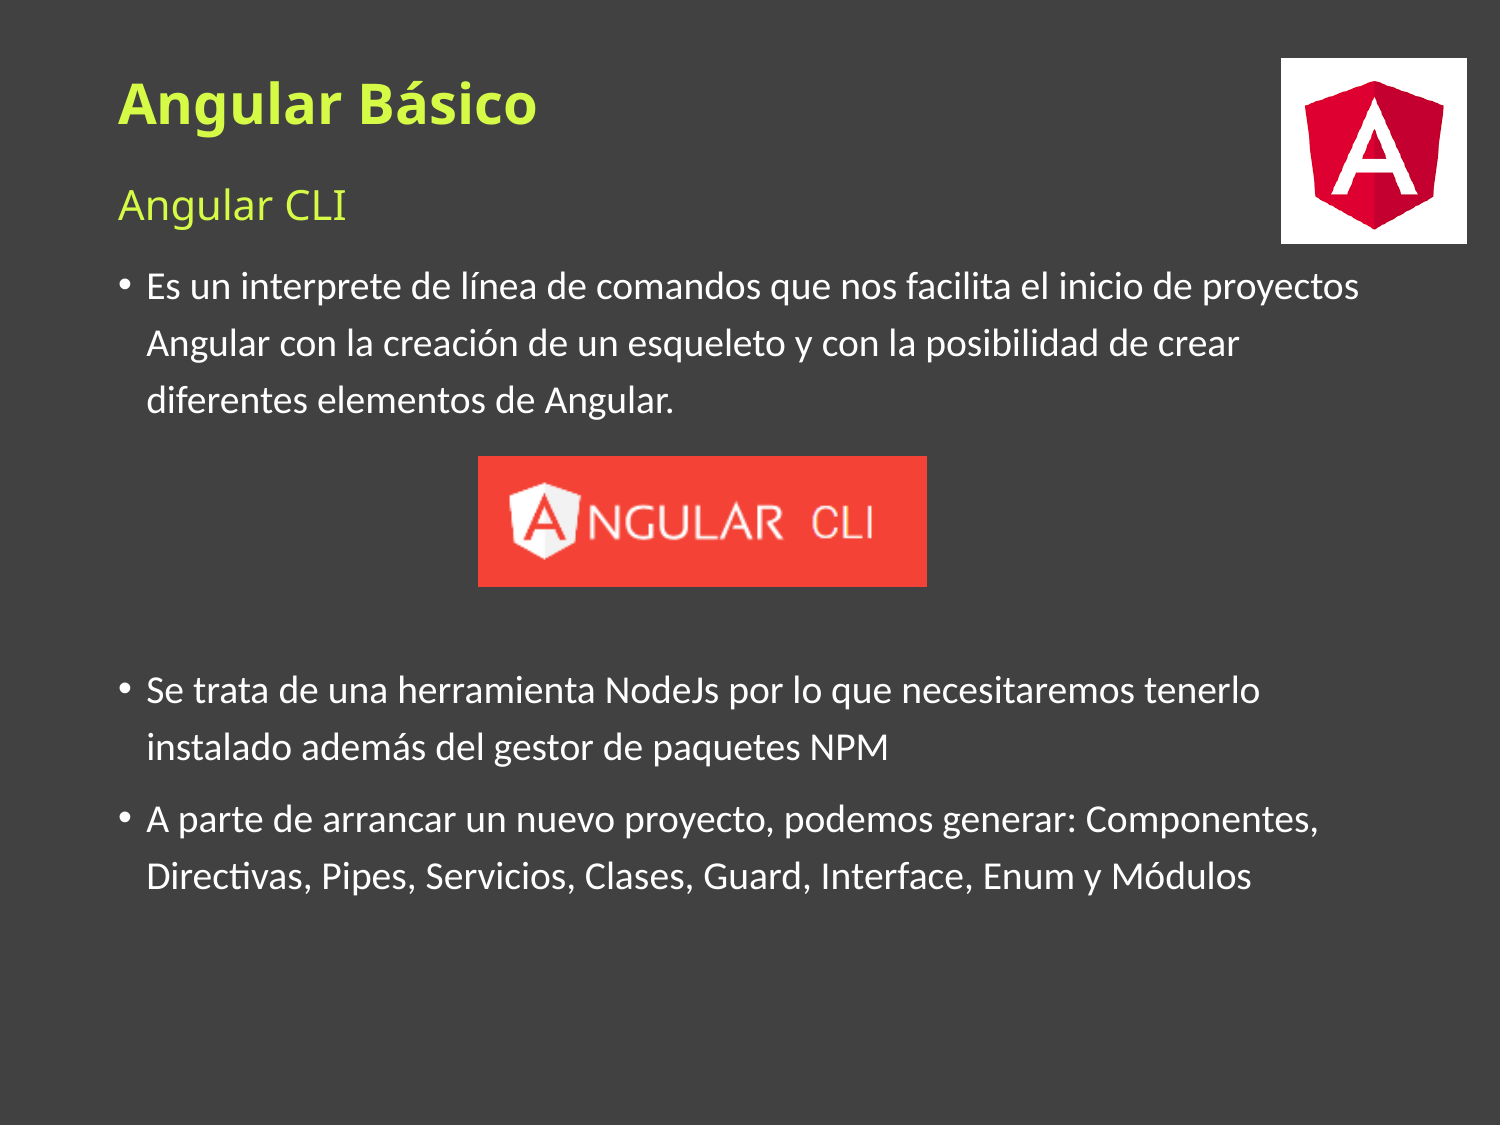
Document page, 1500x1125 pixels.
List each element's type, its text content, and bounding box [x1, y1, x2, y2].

list Angular CLI [103, 163, 1282, 244]
picture [1281, 58, 1467, 244]
title Angular Básico [103, 59, 1282, 144]
list Es un interprete de línea de comandos que nos facilita el inicio de proyectos Angular con la creación de un esqueleto y con la posibilidad de crear diferentes elementos de Angular. Se trata de una herramienta NodeJs por lo que necesitaremos tenerlo instalado además del gestor de paquetes NPM A parte de arrancar un nuevo proyecto, podemos generar: Componentes, Directivas, Pipes, Servicios, Clases, Guard, Interface, Enum y Módulos [103, 243, 1397, 1024]
picture [478, 456, 927, 587]
